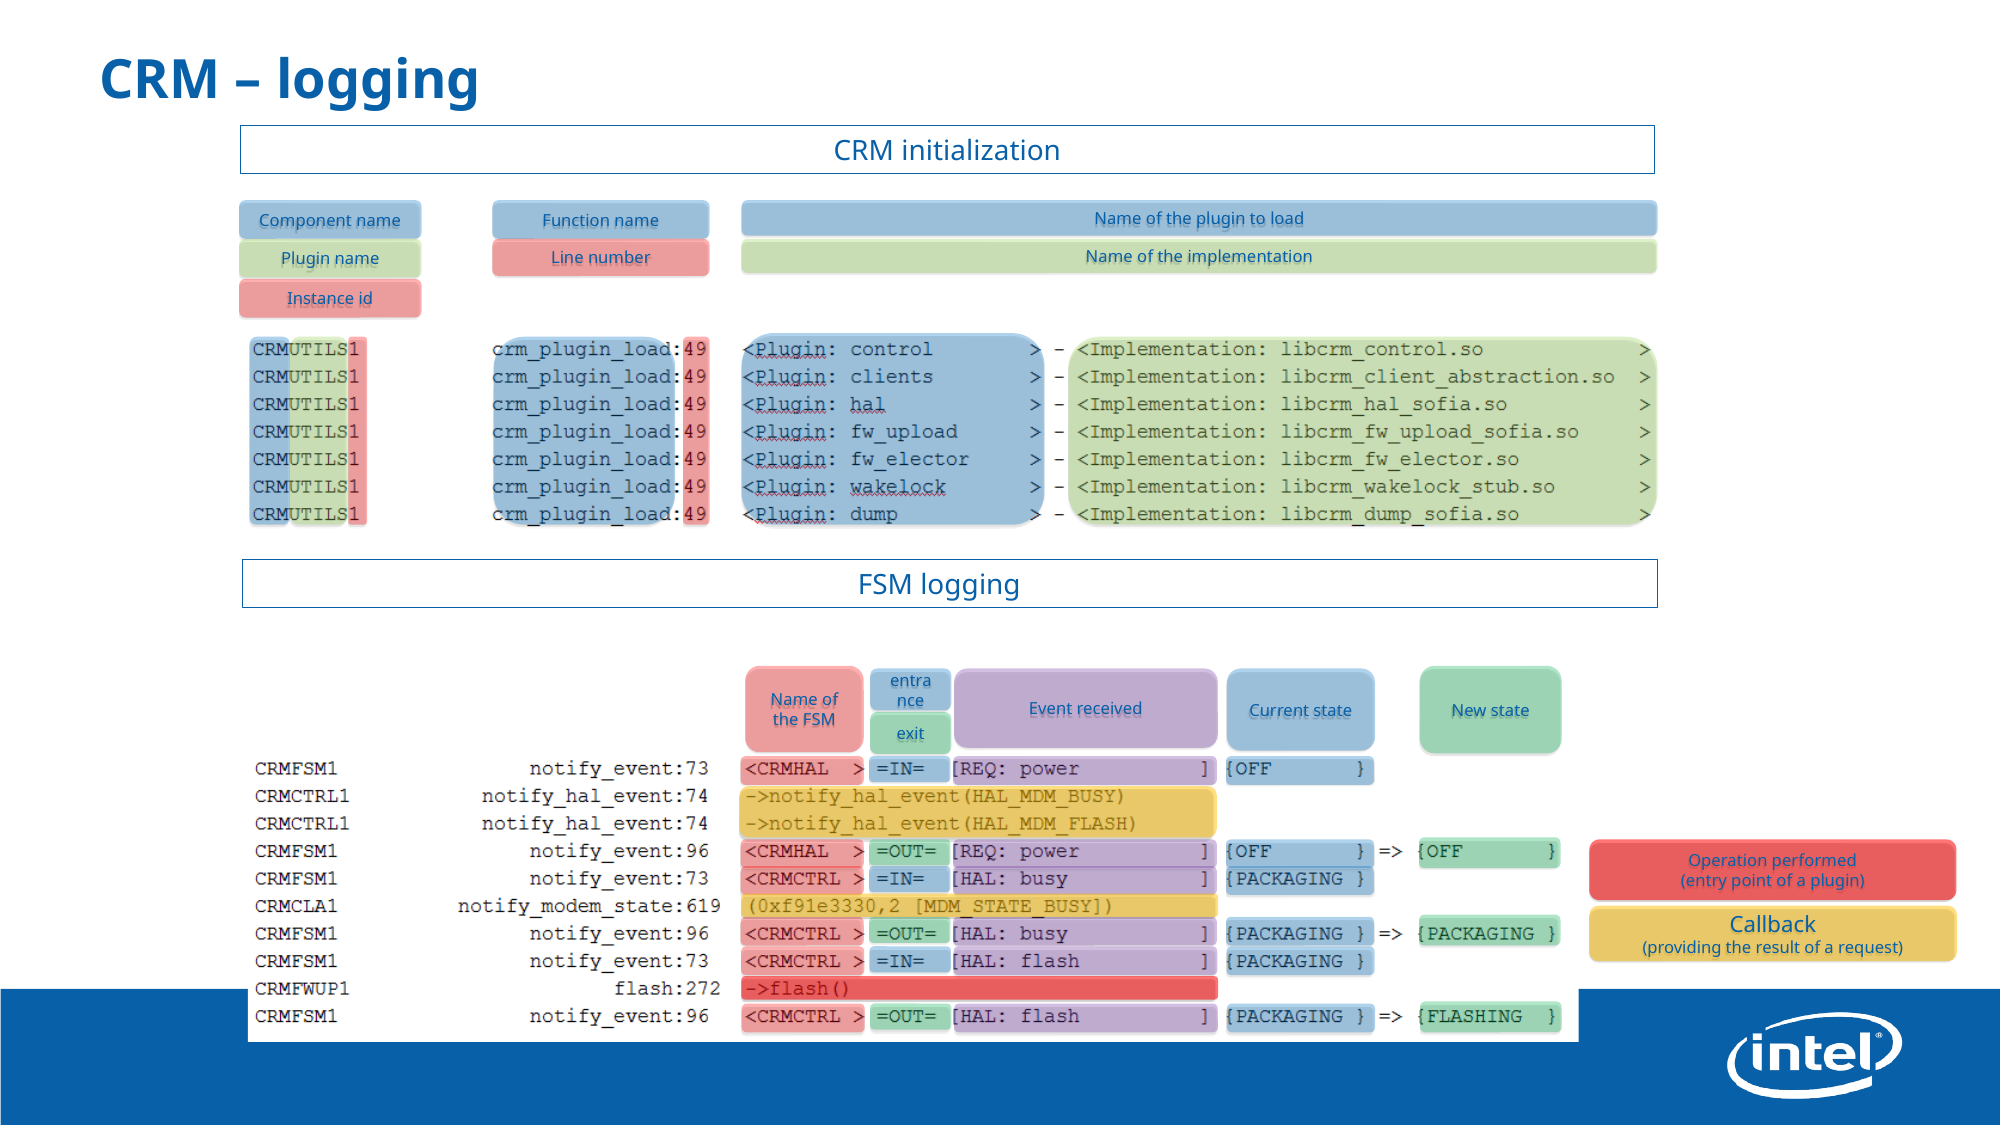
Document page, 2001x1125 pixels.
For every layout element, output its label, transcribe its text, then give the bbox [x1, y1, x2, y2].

text_box Plugin name [239, 238, 422, 278]
text_box [1226, 756, 1375, 785]
text_box Name of the FSM [745, 665, 864, 753]
text_box [741, 1003, 865, 1033]
picture [247, 746, 1579, 1042]
text_box [741, 333, 1045, 525]
text_box [1419, 914, 1561, 946]
text_box [493, 336, 676, 525]
text_box [683, 336, 710, 525]
text_box [1068, 336, 1658, 525]
text_box [869, 756, 951, 783]
text_box entrance [870, 668, 952, 711]
text_box New state [1419, 665, 1562, 754]
text_box [953, 756, 1217, 785]
text_box [954, 1003, 1218, 1033]
text_box [740, 756, 864, 785]
text_box FSM logging [242, 559, 1658, 608]
text_box [870, 1003, 952, 1030]
text_box Instance id [239, 278, 422, 318]
text_box Event received [954, 668, 1218, 748]
text_box Operation performed (entry point of a plugin) [1589, 839, 1957, 901]
text_box Component name [239, 200, 422, 239]
picture [239, 295, 1672, 538]
text_box Function name [492, 200, 710, 239]
text_box [1419, 837, 1561, 869]
text_box Current state [1226, 668, 1376, 751]
title CRM – logging [99, 44, 1902, 191]
text_box CRM initialization [240, 125, 1655, 174]
text_box Name of the plugin to load [741, 200, 1658, 236]
text_box [740, 839, 1219, 1000]
text_box Line number [492, 238, 710, 277]
text_box [739, 786, 1217, 838]
text_box [1226, 916, 1375, 976]
text_box [1420, 1001, 1562, 1033]
text_box Name of the implementation [741, 238, 1658, 273]
text_box [249, 336, 368, 525]
text_box [1226, 839, 1375, 895]
text_box [1226, 1003, 1376, 1033]
picture [1725, 1011, 1904, 1101]
text_box exit [870, 711, 952, 754]
text_box Callback (providing the result of a request) [1589, 905, 1958, 962]
